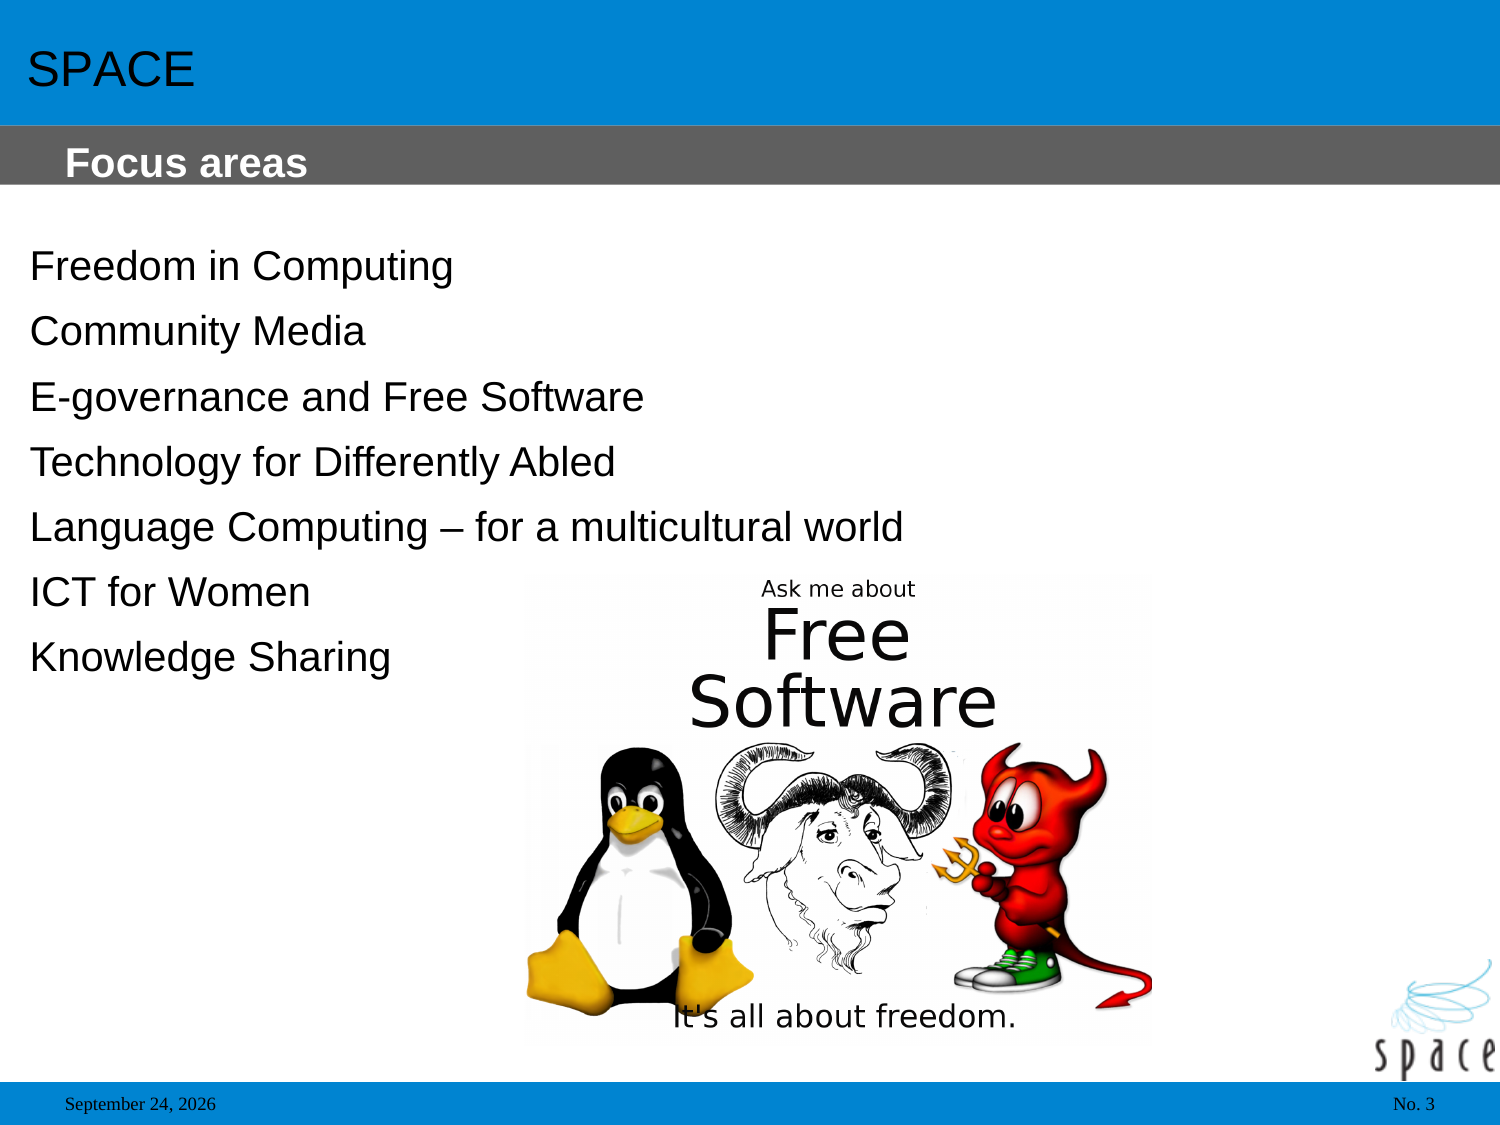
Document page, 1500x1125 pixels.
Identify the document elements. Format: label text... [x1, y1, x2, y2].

picture [1375, 959, 1495, 1081]
picture [524, 574, 1152, 1046]
title Focus areas [64, 139, 1436, 187]
list Freedom in Computing Community Media E-governance and Free Software Technology for Differently Abled Language Computing – for a multicultural world ICT for Women Knowledge Sharing [29, 242, 1010, 739]
